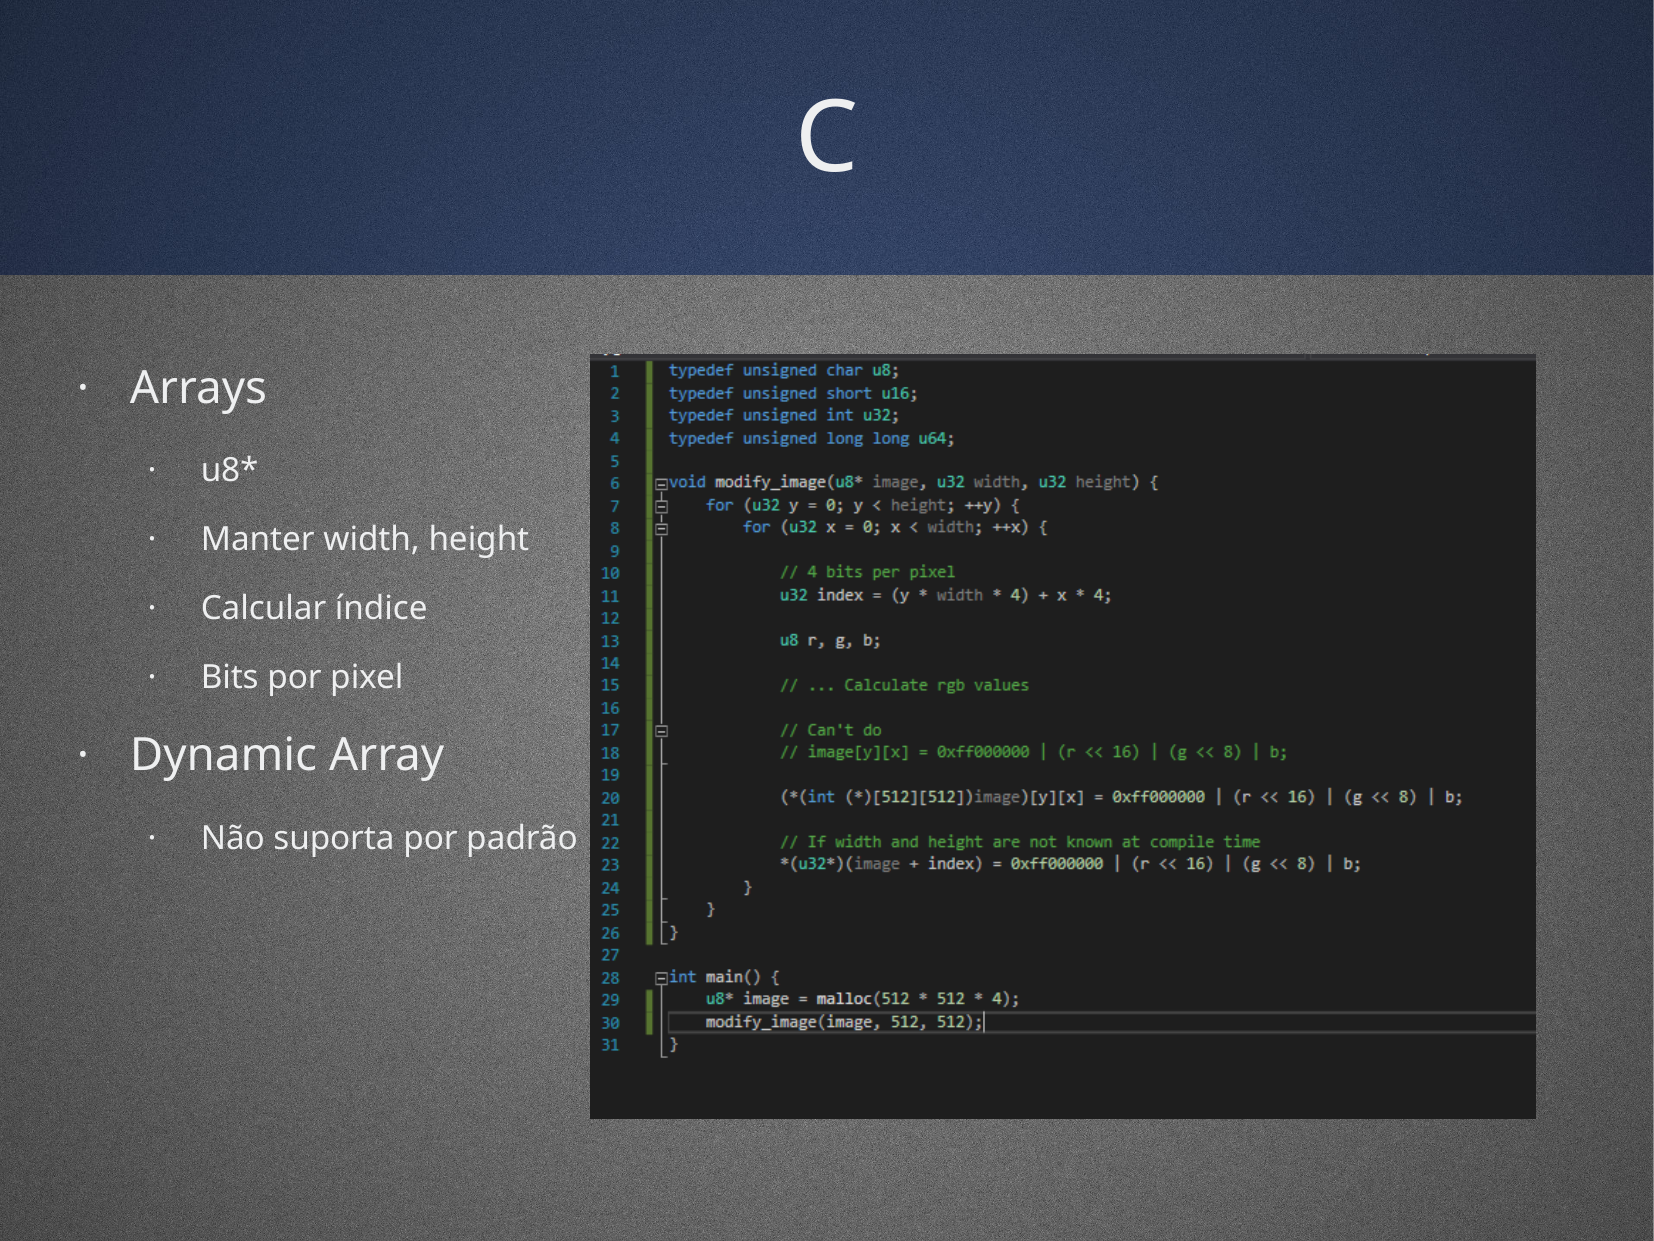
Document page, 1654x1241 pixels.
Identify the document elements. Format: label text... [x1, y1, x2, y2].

title C [88, 29, 1565, 237]
picture [0, 0, 1654, 1241]
list Arrays u8* Manter width, height Calcular índice Bits por pixel Dynamic Array Não suporta por padrão [59, 354, 590, 1063]
